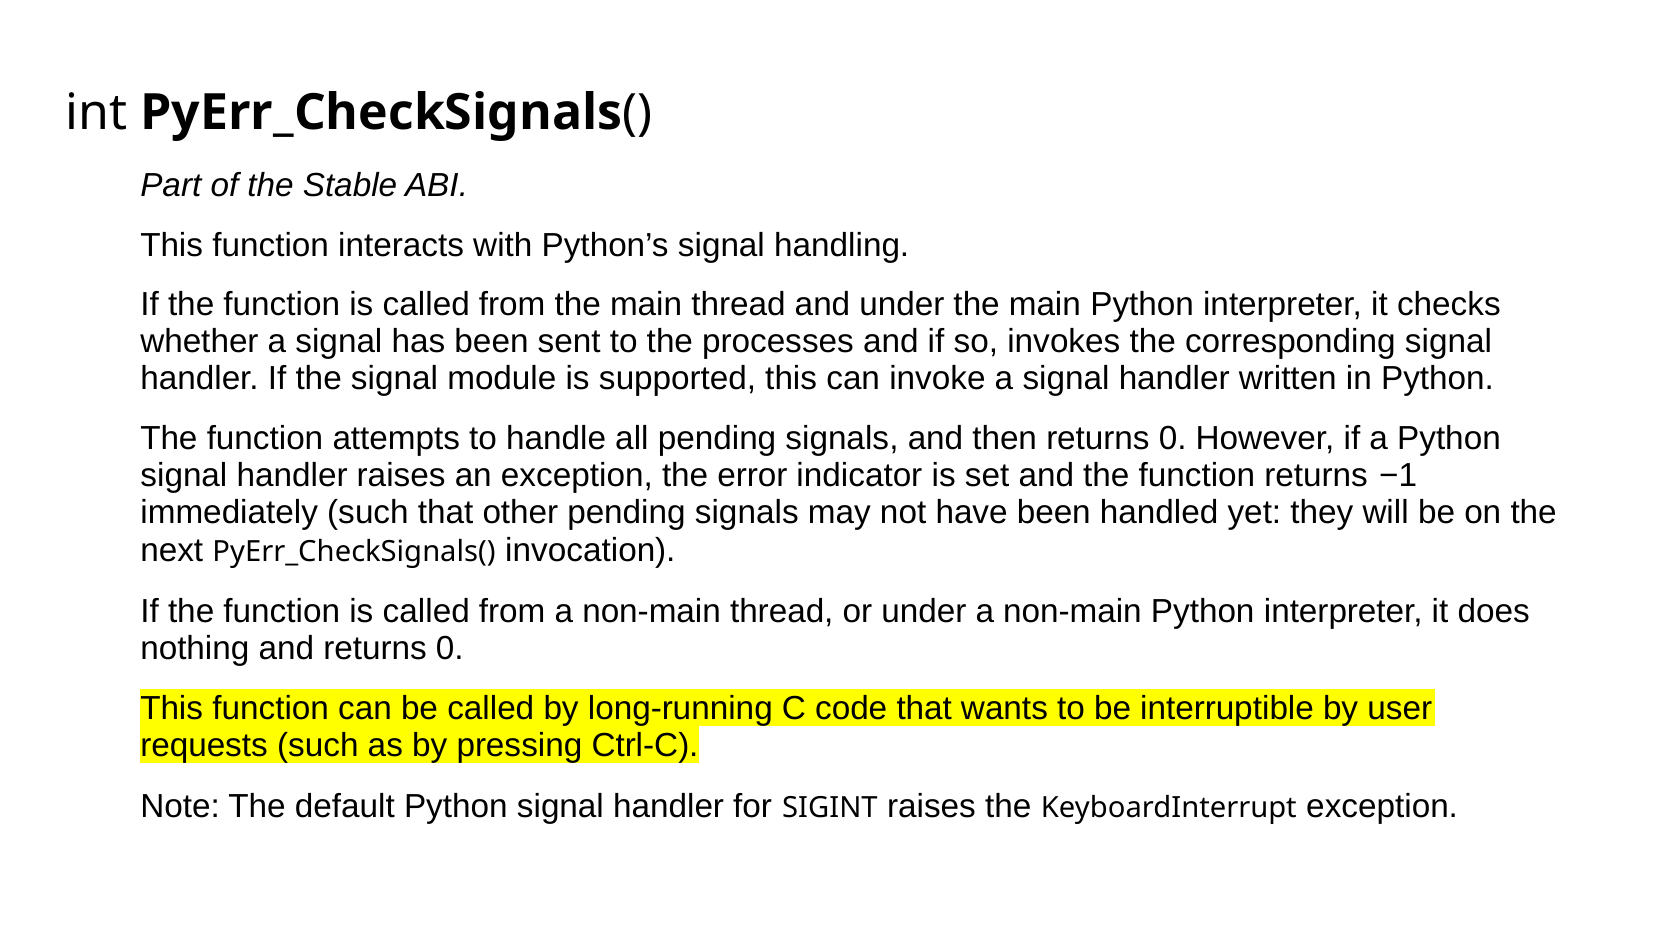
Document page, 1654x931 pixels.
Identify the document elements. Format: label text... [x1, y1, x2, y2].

text_box int PyErr_CheckSignals() Part of the Stable ABI. This function interacts with Python’s signal handling. If the function is called from the main thread and under the main Python interpreter, it checks whether a signal has been sent to the processes and if so, invokes the corresponding signal handler. If the signal module is supported, this can invoke a signal handler written in Python. The function attempts to handle all pending signals, and then returns 0. However, if a Python signal handler raises an exception, the error indicator is set and the function returns −1 immediately (such that other pending signals may not have been handled yet: they will be on the next PyErr_CheckSignals() invocation). If the function is called from a non-main thread, or under a non-main Python interpreter, it does nothing and returns 0. This function can be called by long-running C code that wants to be interruptible by user requests (such as by pressing Ctrl-C). Note: The default Python signal handler for SIGINT raises the KeyboardInterrupt exception. [50, 68, 1576, 863]
